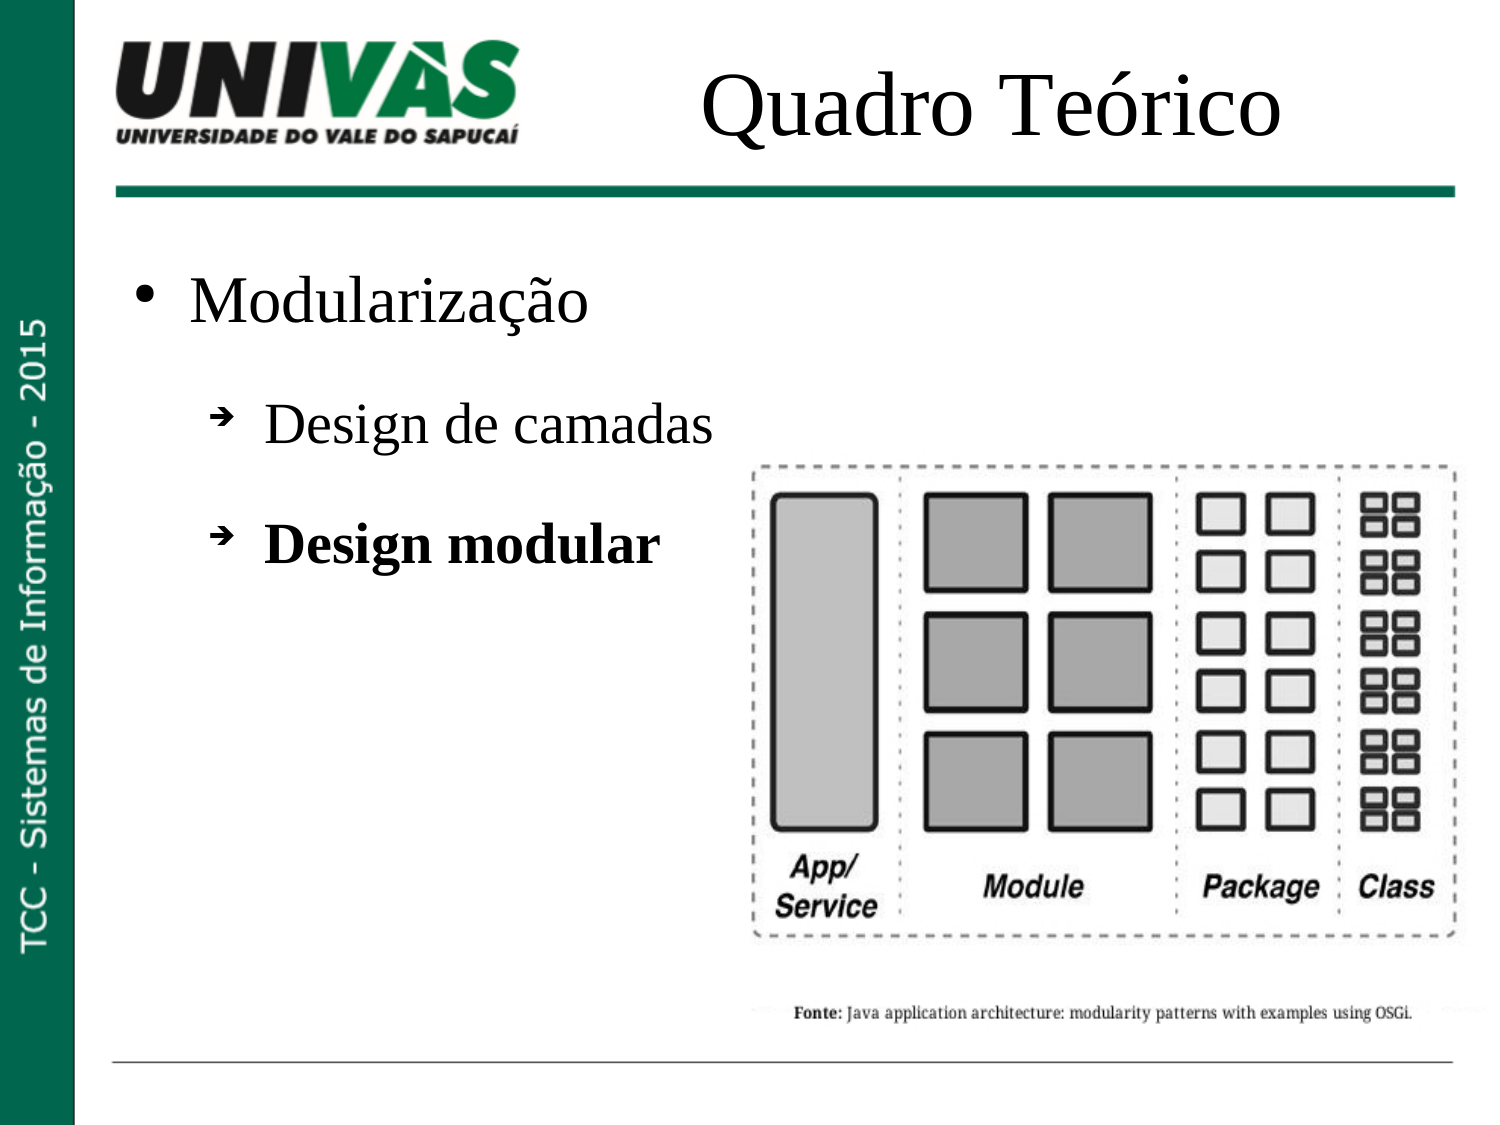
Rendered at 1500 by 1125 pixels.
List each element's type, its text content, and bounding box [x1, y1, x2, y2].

text_box Modularização Design de camadas Design modular [118, 208, 1453, 957]
picture [0, 0, 1500, 1125]
title Quadro Teórico [531, 23, 1454, 174]
